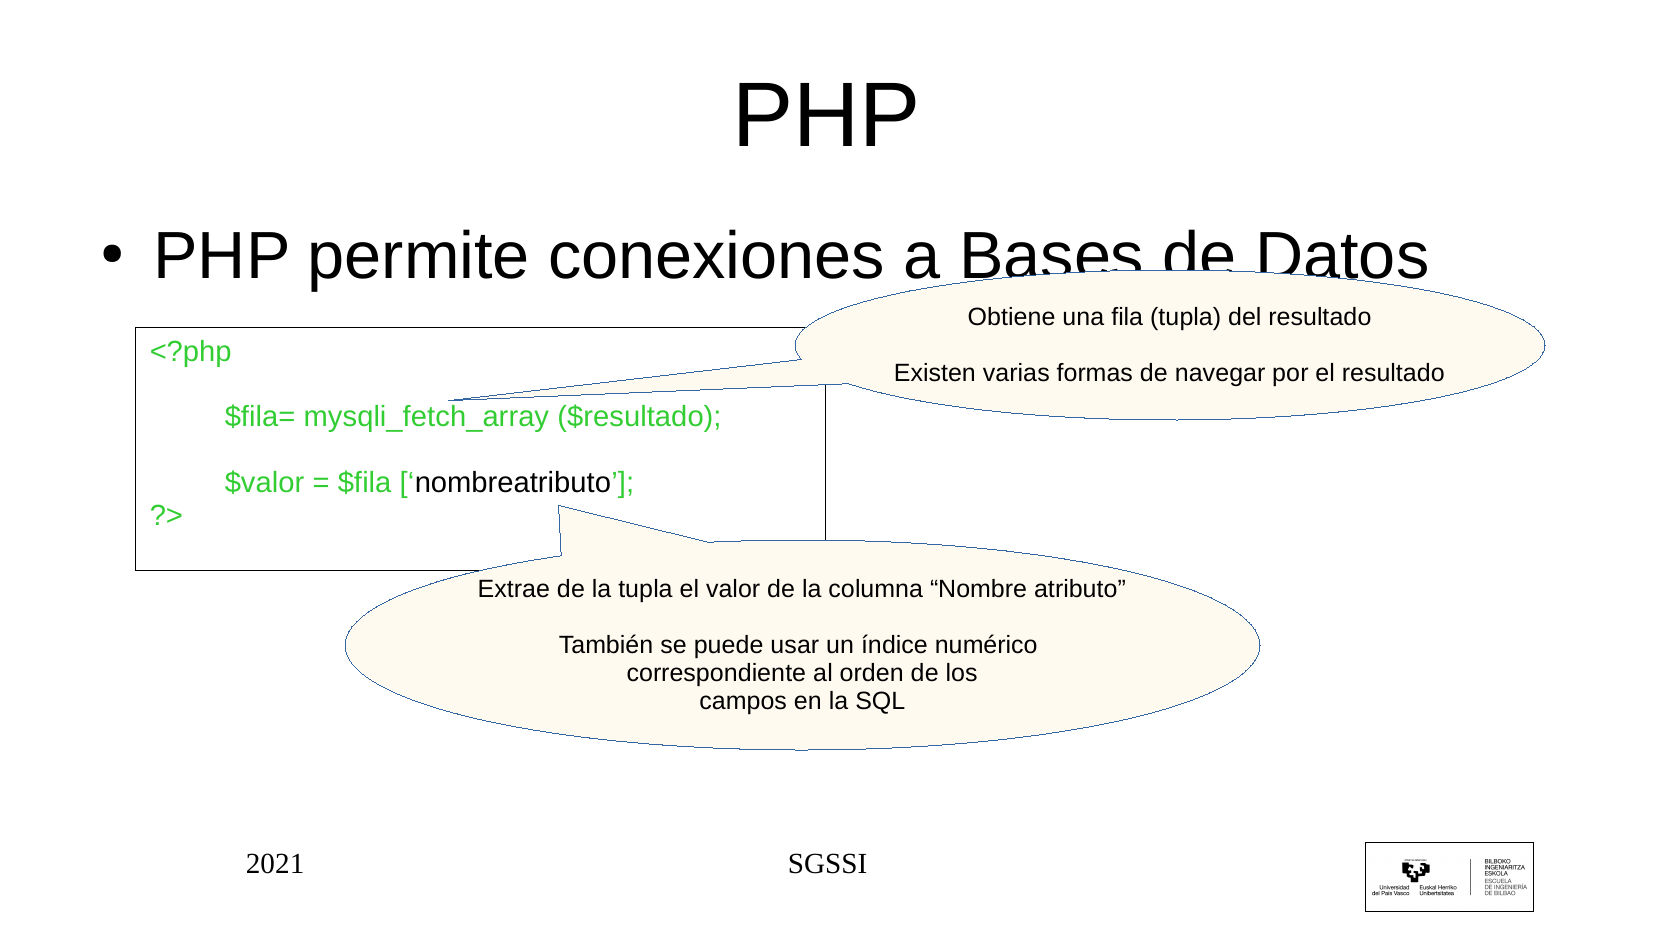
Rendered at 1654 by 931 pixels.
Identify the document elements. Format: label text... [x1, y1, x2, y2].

list PHP permite conexiones a Bases de Datos [82, 217, 1456, 301]
title PHP [82, 37, 1571, 193]
picture [1366, 843, 1533, 911]
text_box Obtiene una fila (tupla) del resultado Existen varias formas de navegar por el resultado [448, 270, 1546, 421]
text_box <?php $fila= mysqli_fetch_array ($resultado); $valor = $fila [‘nombreatributo’]; ?> [135, 327, 826, 571]
text_box Extrae de la tupla el valor de la columna “Nombre atributo” También se puede usar un índice numérico correspondiente al orden de los campos en la SQL [345, 505, 1261, 751]
